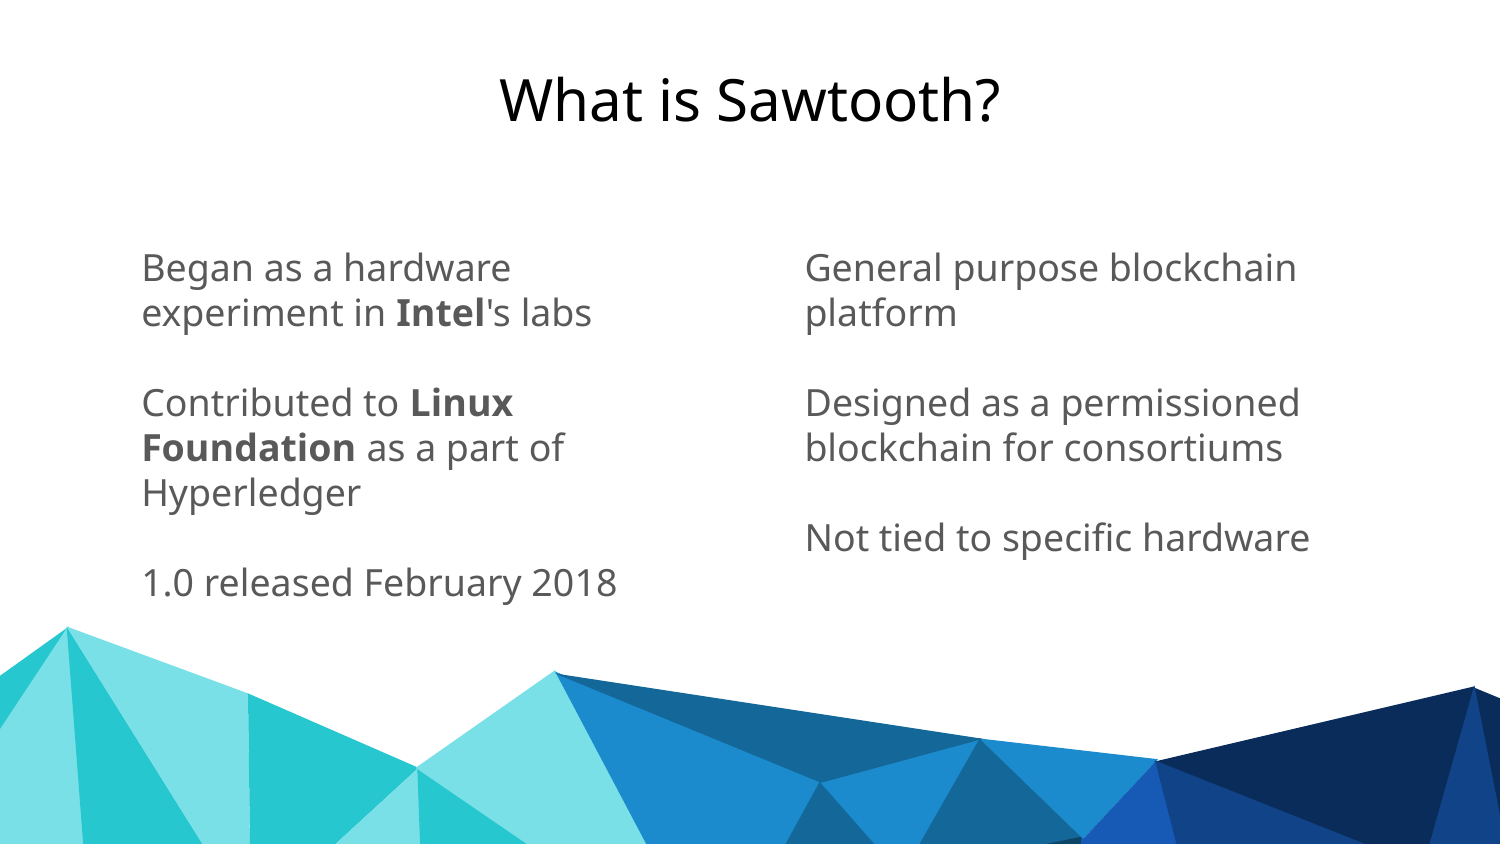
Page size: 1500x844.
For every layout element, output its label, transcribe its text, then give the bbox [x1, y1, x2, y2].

list General purpose blockchain platform Designed as a permissioned blockchain for consortiums Not tied to specific hardware [789, 228, 1374, 751]
list Began as a hardware experiment in Intel's labs Contributed to Linux Foundation as a part of Hyperledger 1.0 released February 2018 [126, 228, 711, 751]
title What is Sawtooth? [51, 47, 1449, 142]
text_box [0, 626, 1500, 844]
